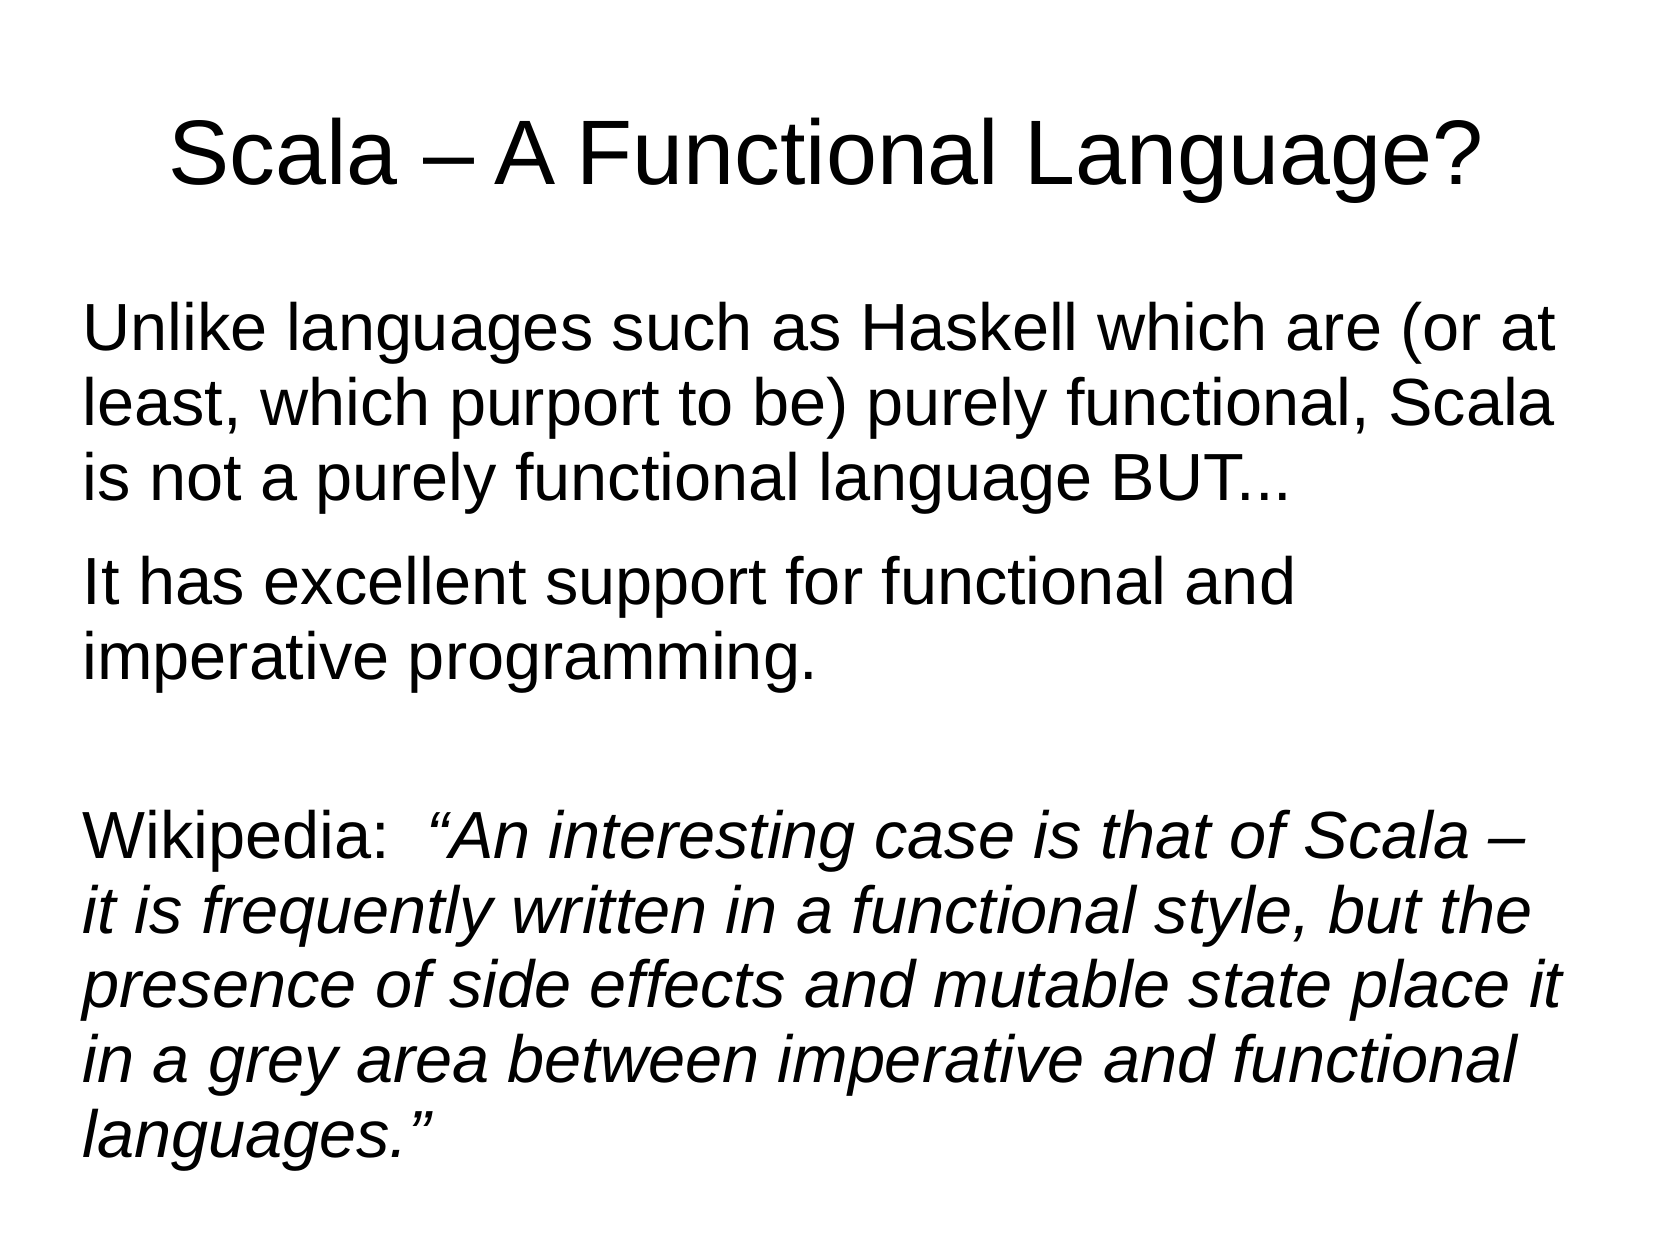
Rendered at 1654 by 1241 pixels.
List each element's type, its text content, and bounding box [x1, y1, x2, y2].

list Unlike languages such as Haskell which are (or at least, which purport to be) purely functional, Scala is not a purely functional language BUT... It has excellent support for functional and imperative programming. Wikipedia: “An interesting case is that of Scala – it is frequently written in a functional style, but the presence of side effects and mutable state place it in a grey area between imperative and functional languages.” [82, 290, 1571, 1010]
title Scala – A Functional Language? [82, 49, 1571, 257]
